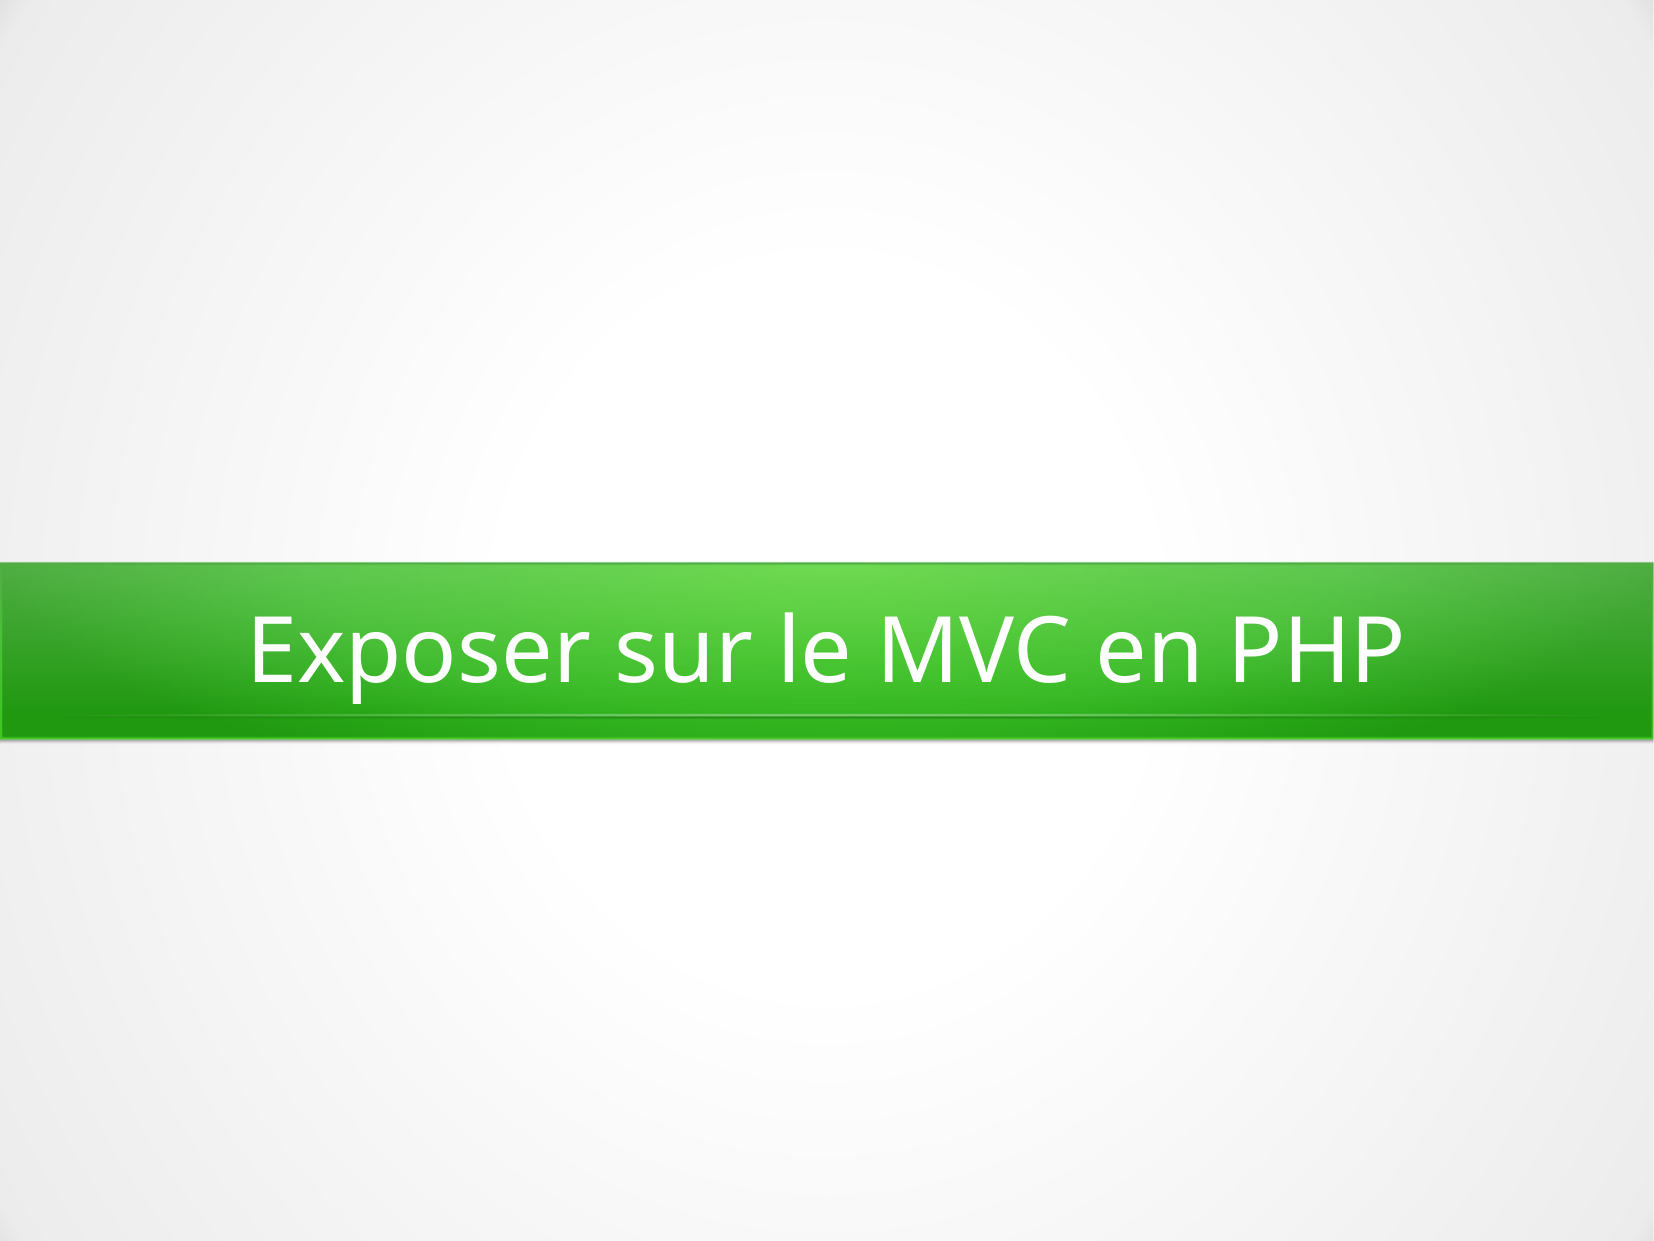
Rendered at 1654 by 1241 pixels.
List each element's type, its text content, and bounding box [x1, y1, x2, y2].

picture [0, 0, 1654, 1241]
title Exposer sur le MVC en PHP [82, 578, 1571, 715]
